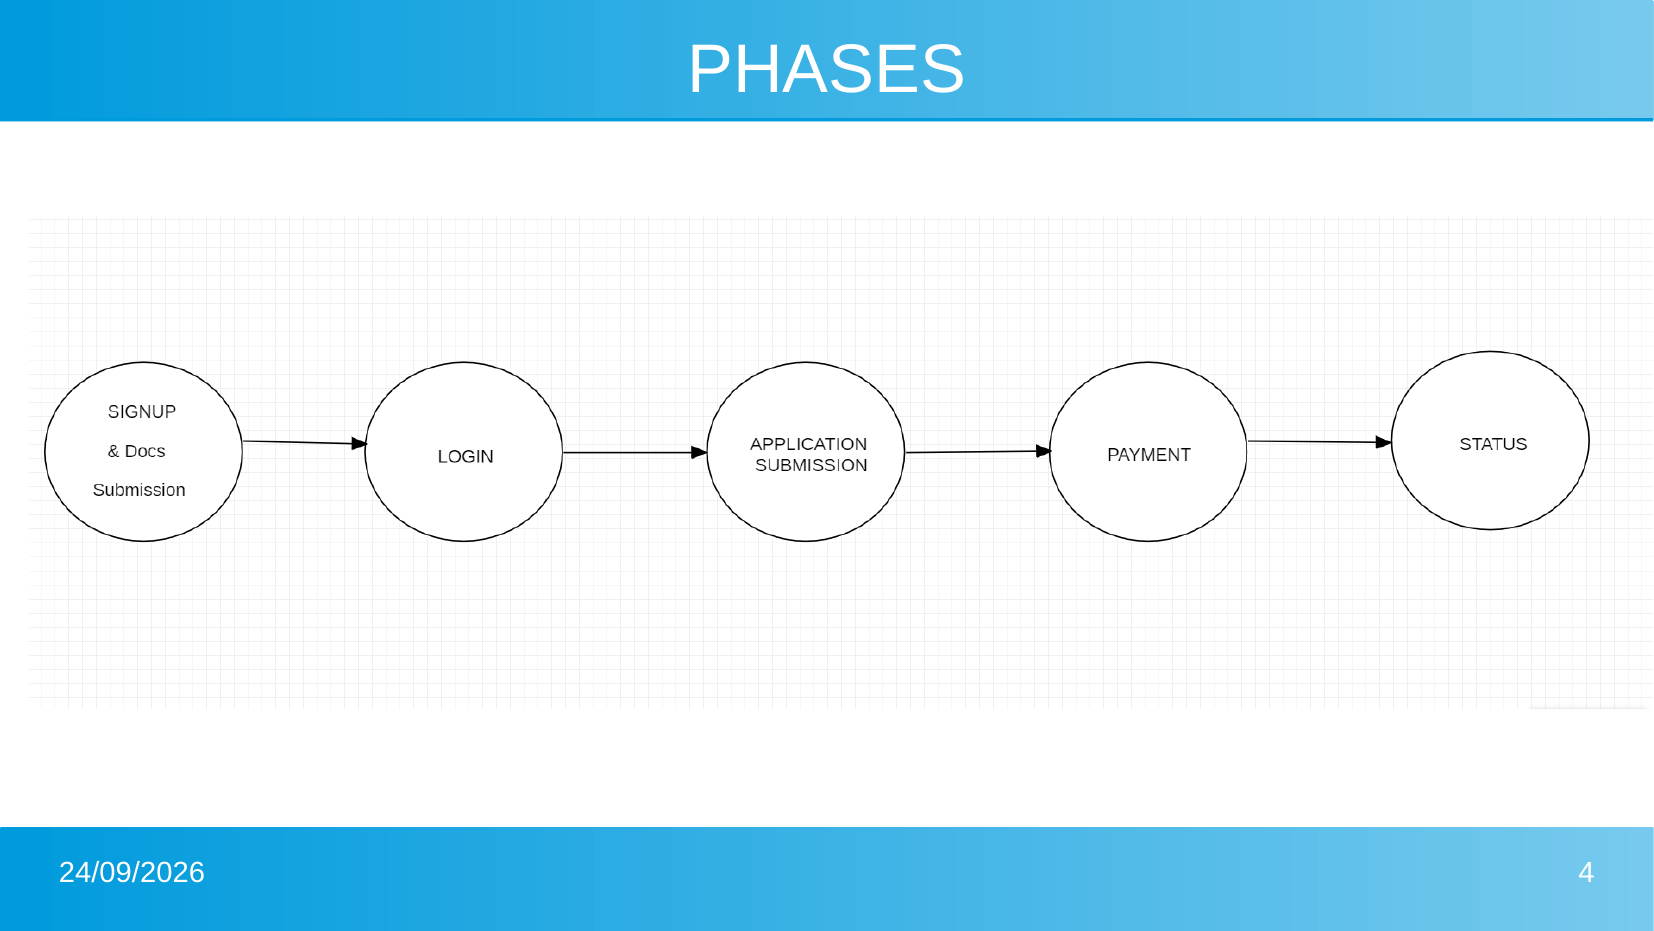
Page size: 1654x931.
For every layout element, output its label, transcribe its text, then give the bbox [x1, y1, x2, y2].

picture [29, 216, 1654, 709]
title PHASES [59, 29, 1595, 108]
